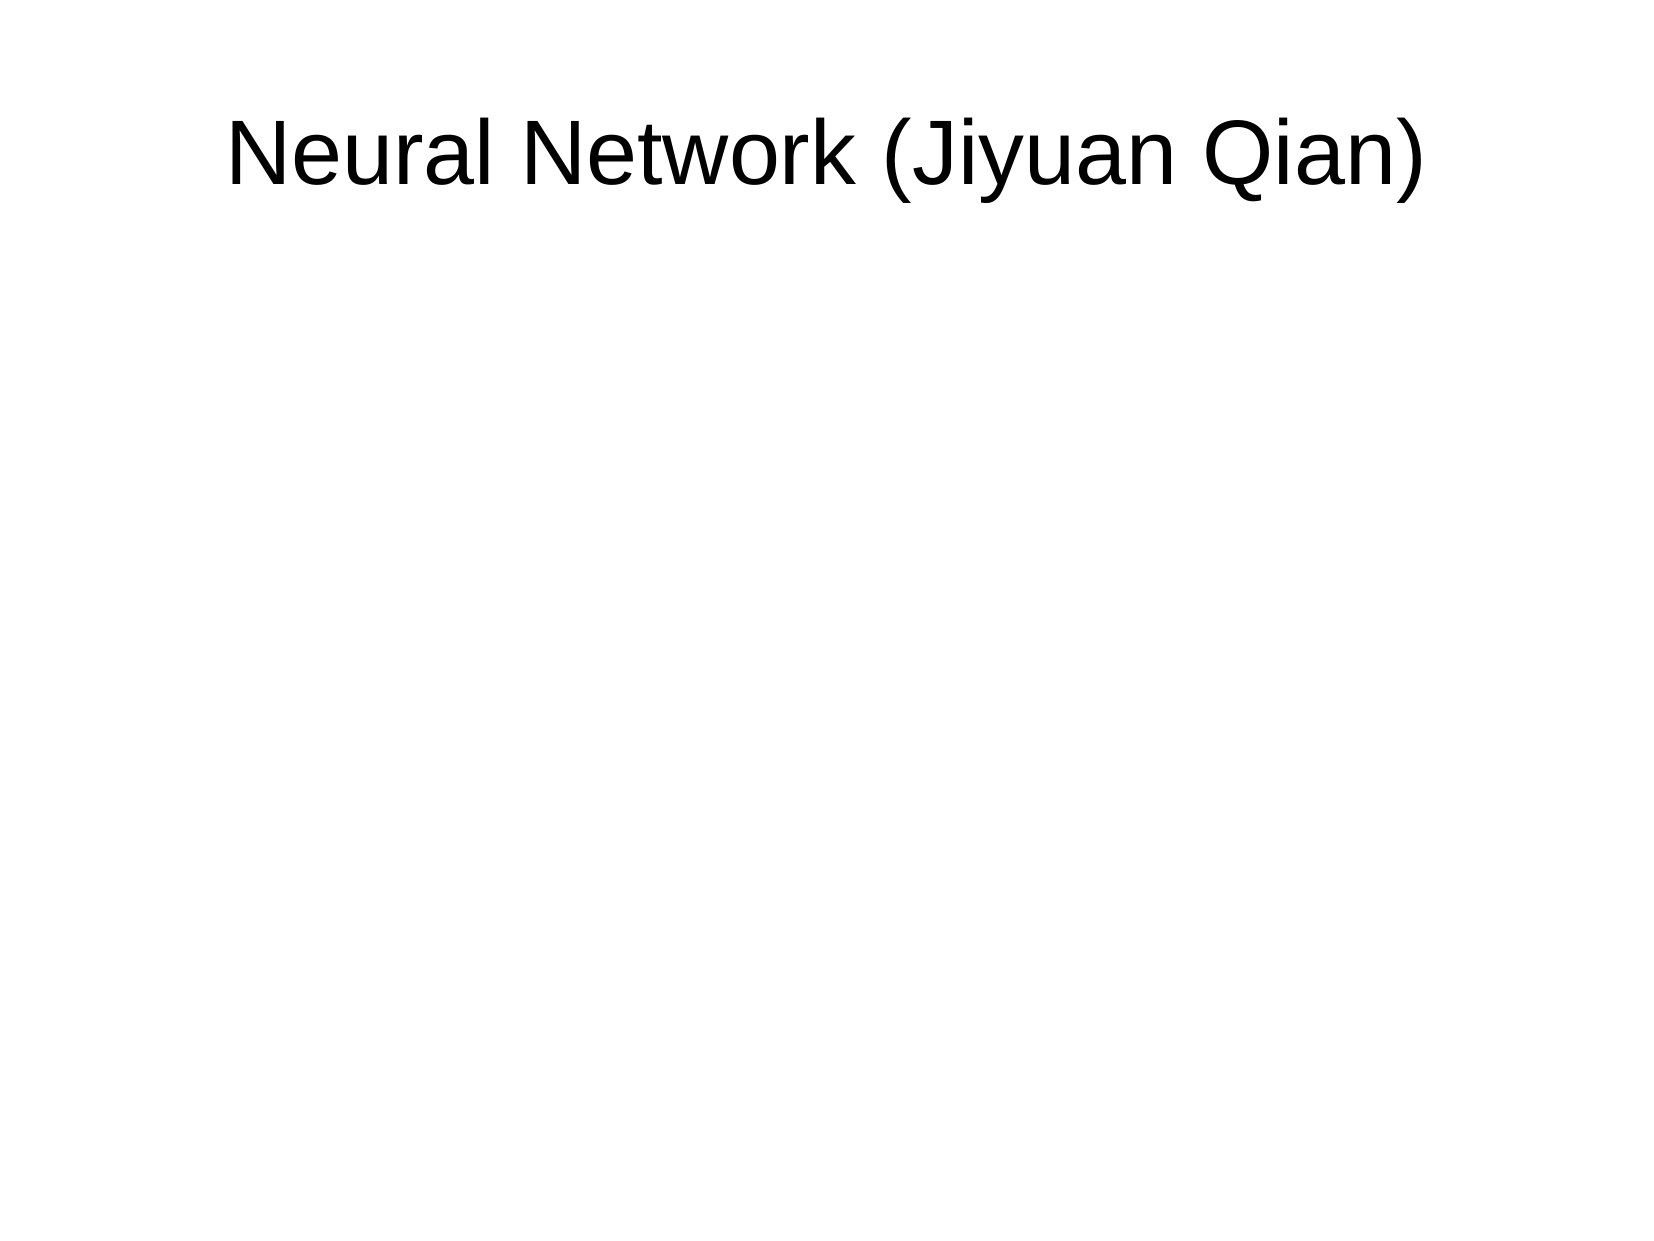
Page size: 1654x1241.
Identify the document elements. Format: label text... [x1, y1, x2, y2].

title Neural Network (Jiyuan Qian) [82, 49, 1571, 257]
